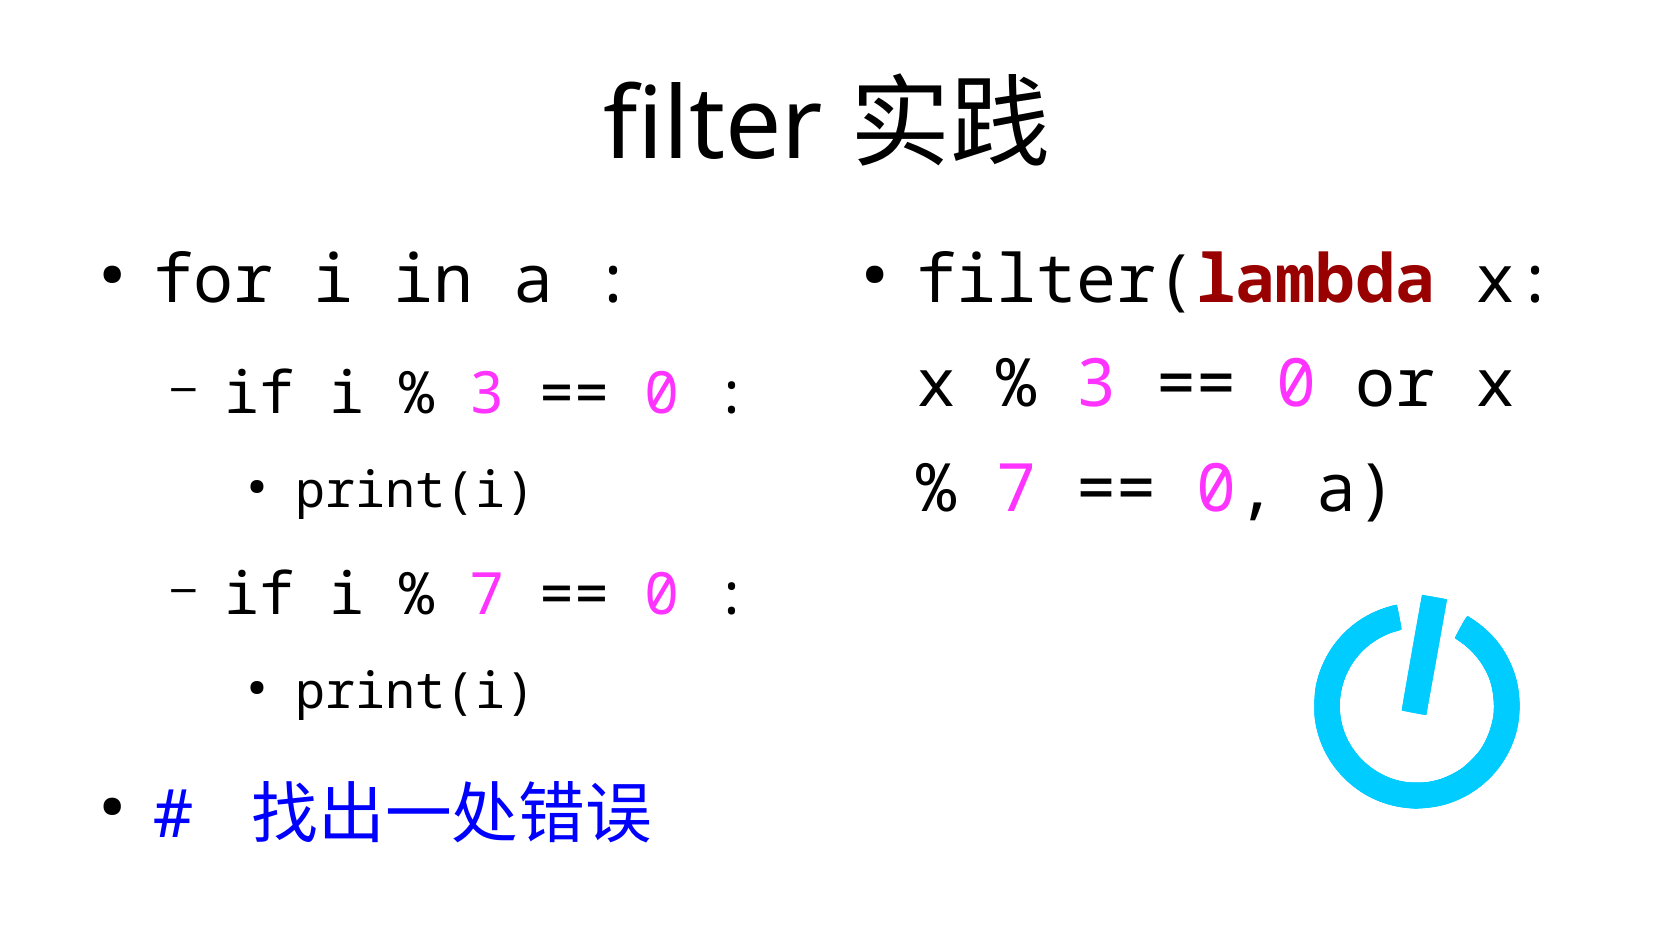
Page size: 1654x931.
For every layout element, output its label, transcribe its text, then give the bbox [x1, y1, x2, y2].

list filter(lambda x: x % 3 == 0 or x % 7 == 0, a) [845, 217, 1572, 756]
title filter实践 [82, 37, 1571, 193]
list for i in a : if i % 3 == 0 : print(i) if i % 7 == 0 : print(i) # 找出一处错误 [82, 217, 809, 886]
